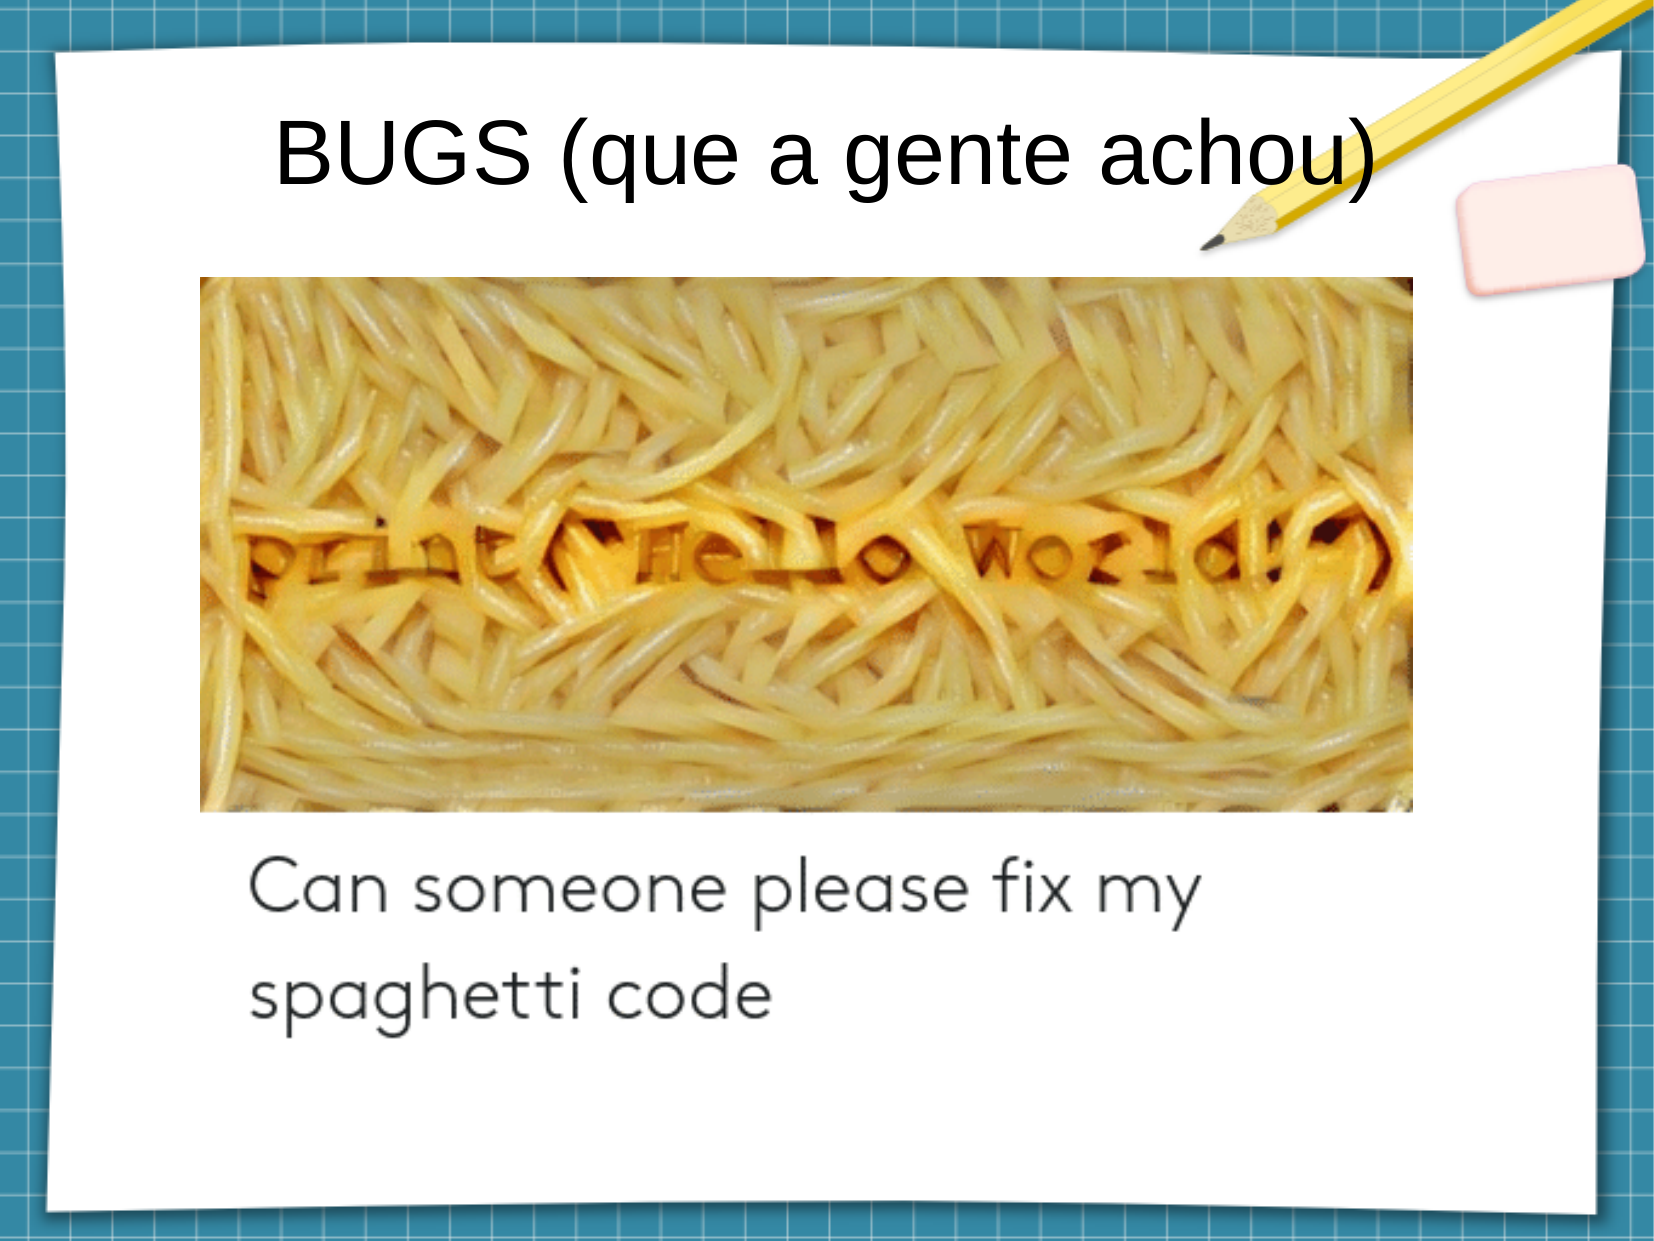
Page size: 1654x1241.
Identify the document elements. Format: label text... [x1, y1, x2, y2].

title BUGS (que a gente achou) [82, 49, 1571, 257]
picture [0, 0, 1654, 1241]
